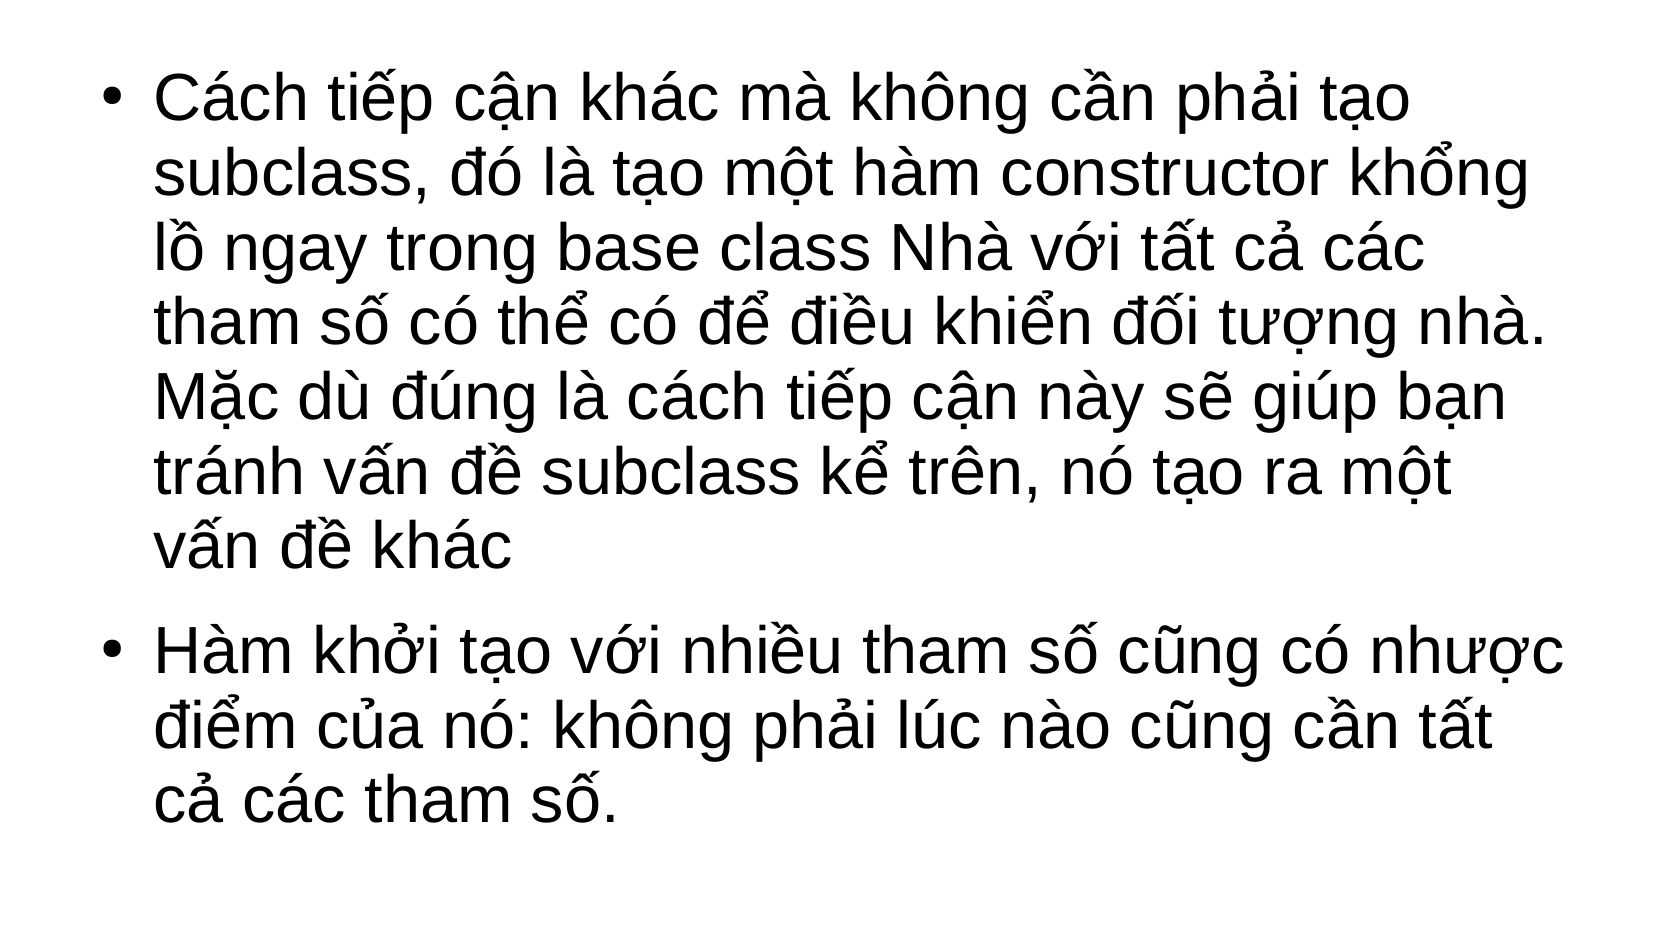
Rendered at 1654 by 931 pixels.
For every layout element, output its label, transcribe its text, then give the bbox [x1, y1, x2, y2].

list Cách tiếp cận khác mà không cần phải tạo subclass, đó là tạo một hàm constructor khổng lồ ngay trong base class Nhà với tất cả các tham số có thể có để điều khiển đối tượng nhà. Mặc dù đúng là cách tiếp cận này sẽ giúp bạn tránh vấn đề subclass kể trên, nó tạo ra một vấn đề khác Hàm khởi tạo với nhiều tham số cũng có nhược điểm của nó: không phải lúc nào cũng cần tất cả các tham số. [82, 60, 1571, 871]
